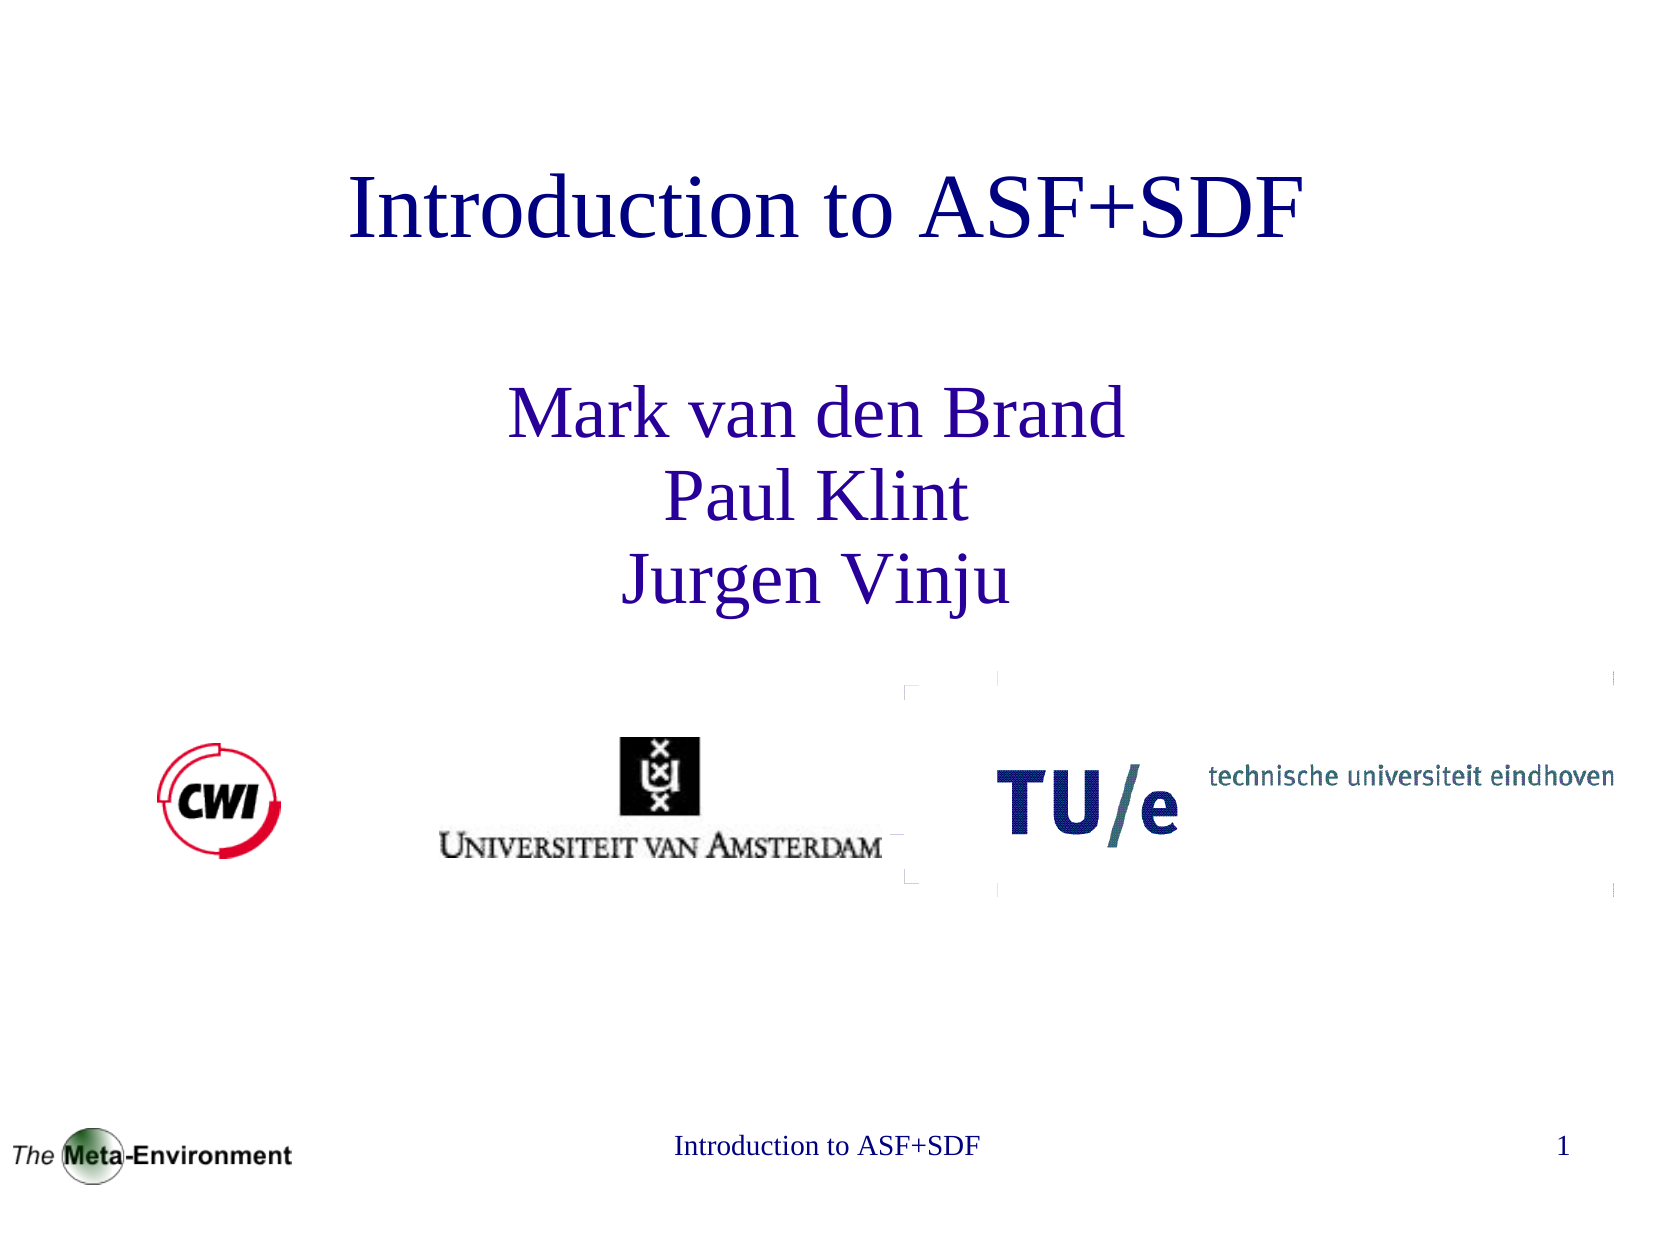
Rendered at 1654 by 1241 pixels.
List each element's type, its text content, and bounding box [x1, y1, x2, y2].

title Introduction to ASF+SDF [121, 102, 1534, 311]
text_box Mark van den Brand Paul Klint Jurgen Vinju [492, 363, 1174, 1010]
picture [890, 671, 1654, 897]
picture [157, 743, 281, 859]
picture [13, 1128, 292, 1185]
picture [439, 737, 882, 858]
